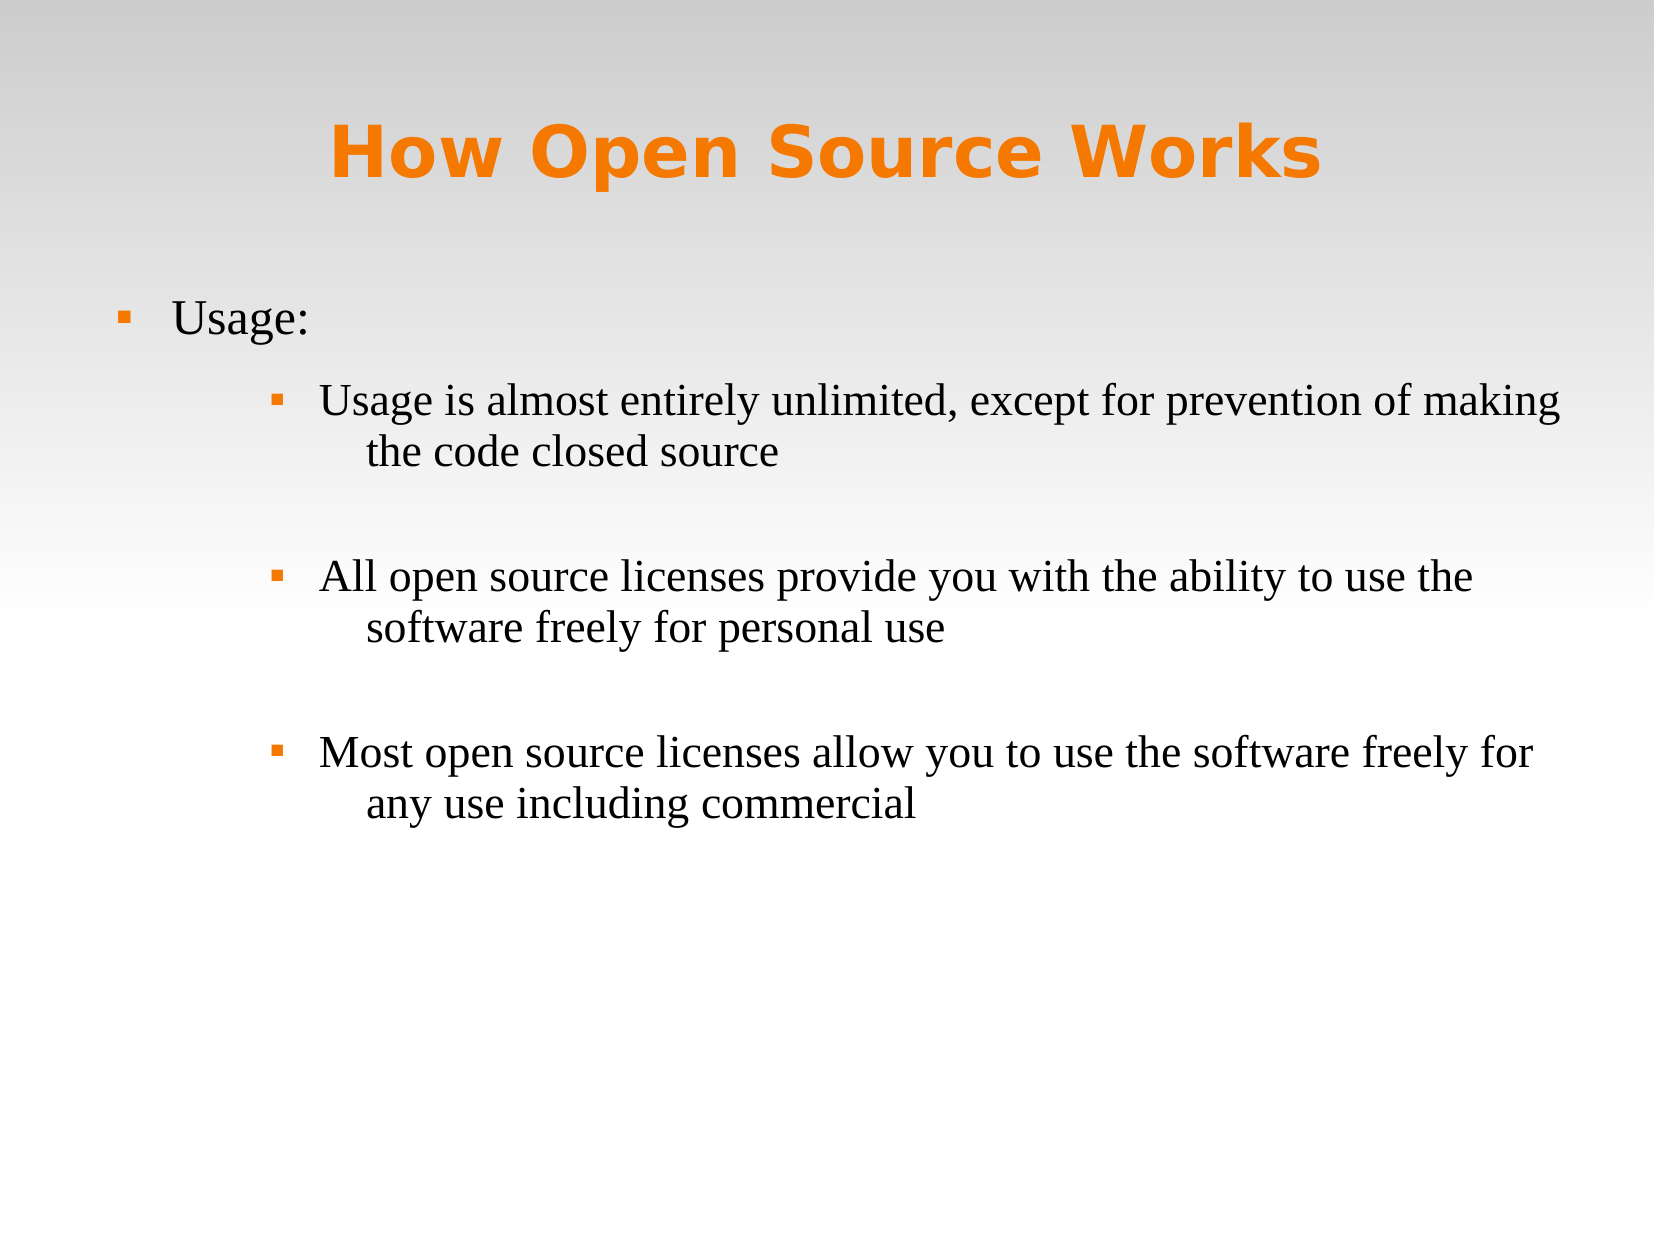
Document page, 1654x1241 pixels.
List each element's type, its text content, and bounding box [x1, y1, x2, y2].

list Usage: Usage is almost entirely unlimited, except for prevention of making the code closed source All open source licenses provide you with the ability to use the software freely for personal use Most open source licenses allow you to use the software freely for any use including commercial [82, 290, 1571, 1109]
title How Open Source Works [82, 49, 1571, 257]
